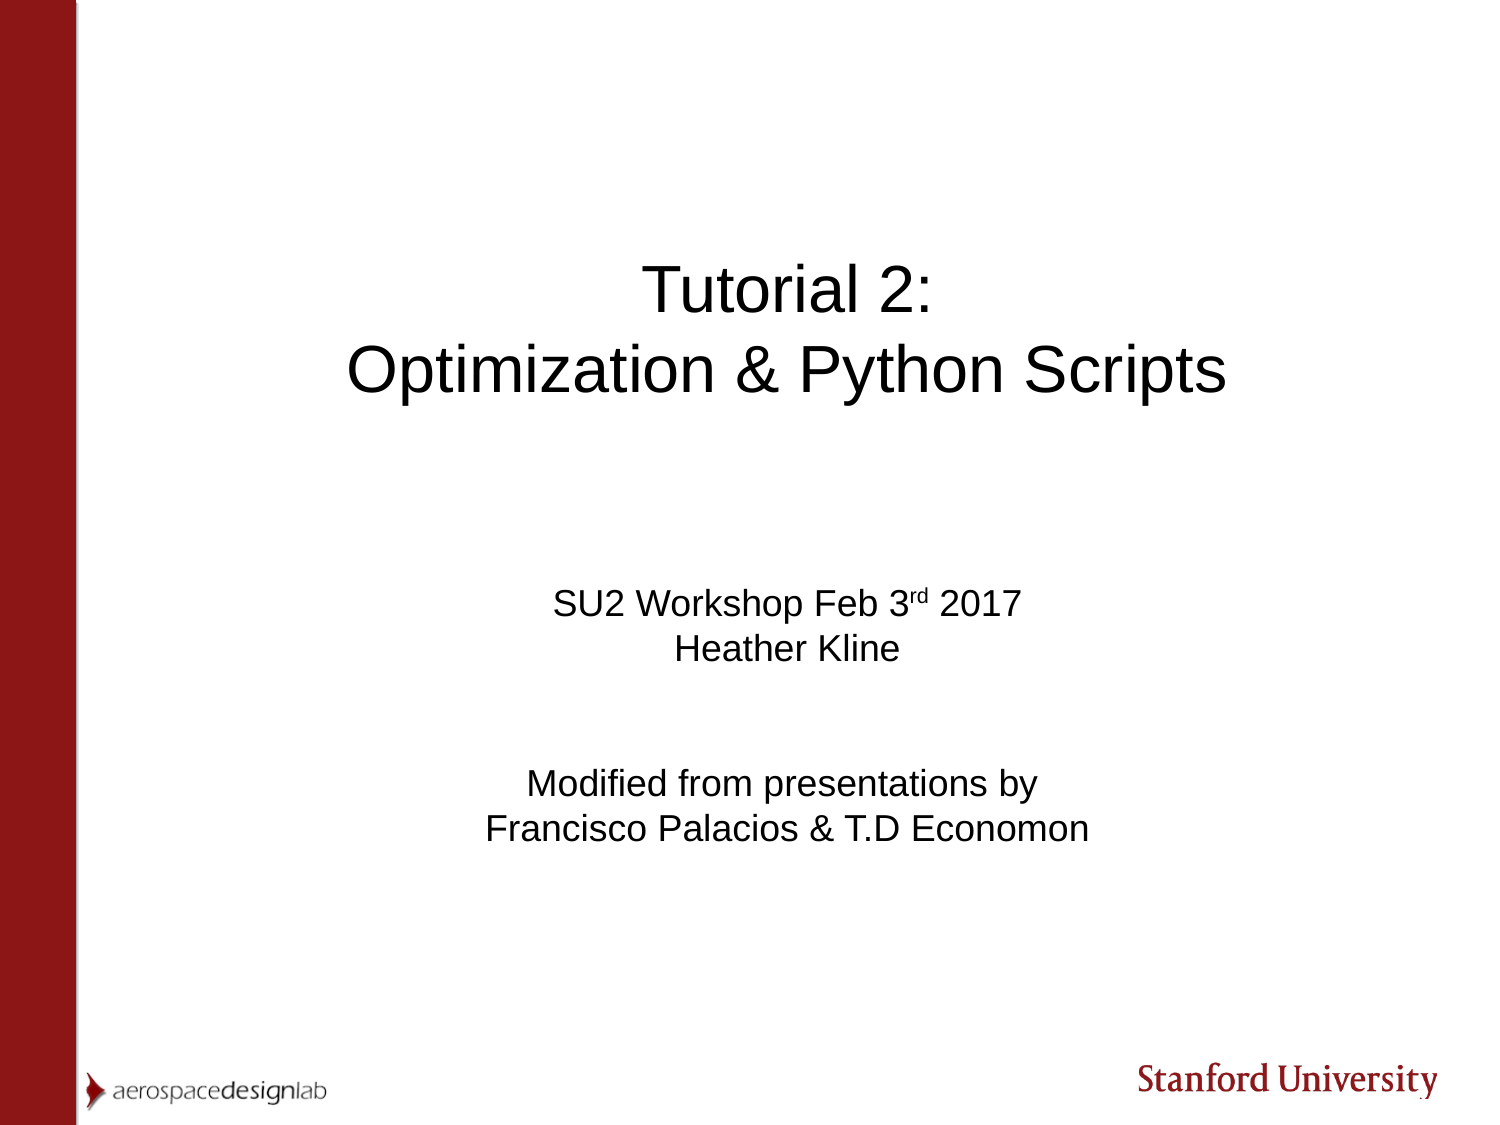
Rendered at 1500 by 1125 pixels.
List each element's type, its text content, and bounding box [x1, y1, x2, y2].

text_box Tutorial 2: Optimization & Python Scripts [155, 78, 1420, 574]
picture [82, 1071, 330, 1112]
text_box SU2 Workshop Feb 3rd 2017 Heather Kline Modified from presentations by Francisco Palacios & T.D Economon [269, 571, 1305, 840]
